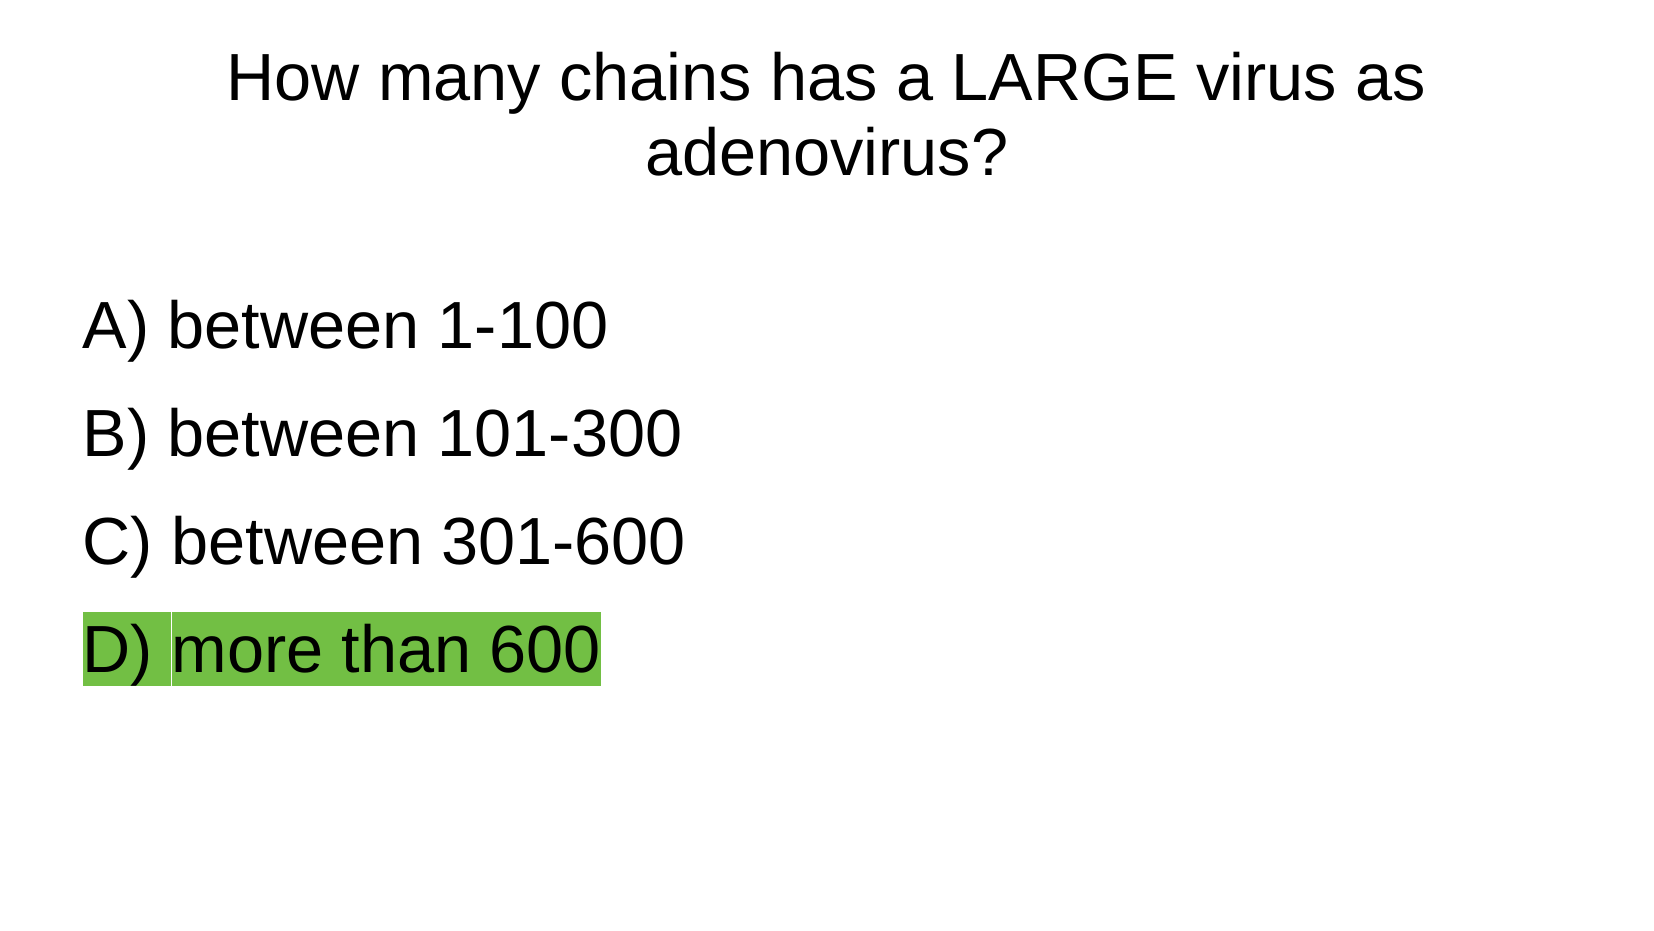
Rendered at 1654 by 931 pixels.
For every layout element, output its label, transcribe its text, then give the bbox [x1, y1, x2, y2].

title How many chains has a LARGE virus as adenovirus? [82, 37, 1571, 193]
subtitle between 1-100 between 101-300 between 301-600 more than 600 [82, 217, 1571, 758]
